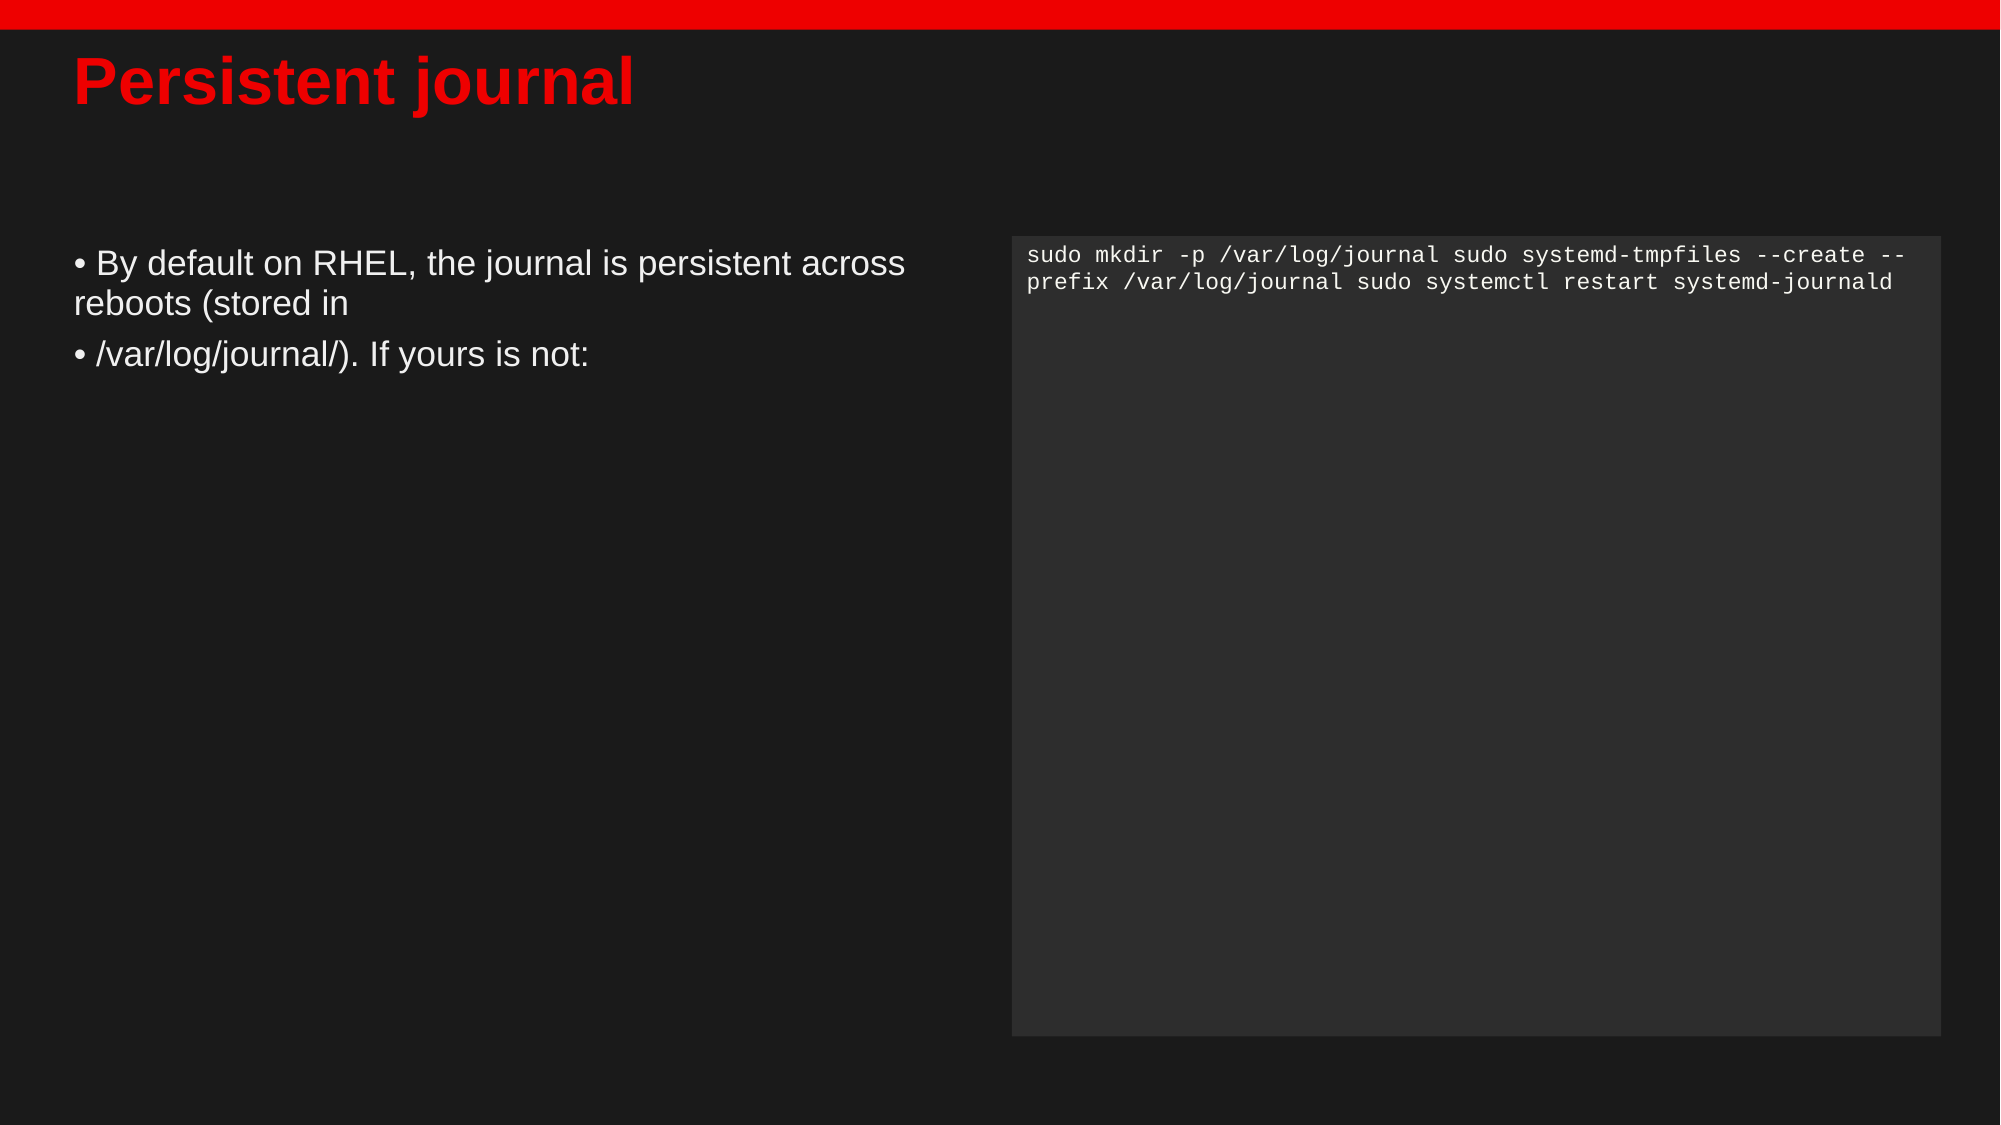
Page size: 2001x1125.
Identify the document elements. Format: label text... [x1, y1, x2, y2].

text_box [0, 0, 2001, 30]
text_box sudo mkdir -p /var/log/journal sudo systemd-tmpfiles --create --prefix /var/log/journal sudo systemctl restart systemd-journald [1011, 236, 1942, 1037]
text_box • By default on RHEL, the journal is persistent across reboots (stored in • /var/log/journal/). If yours is not: [59, 236, 989, 1037]
text_box Persistent journal [59, 36, 1942, 208]
